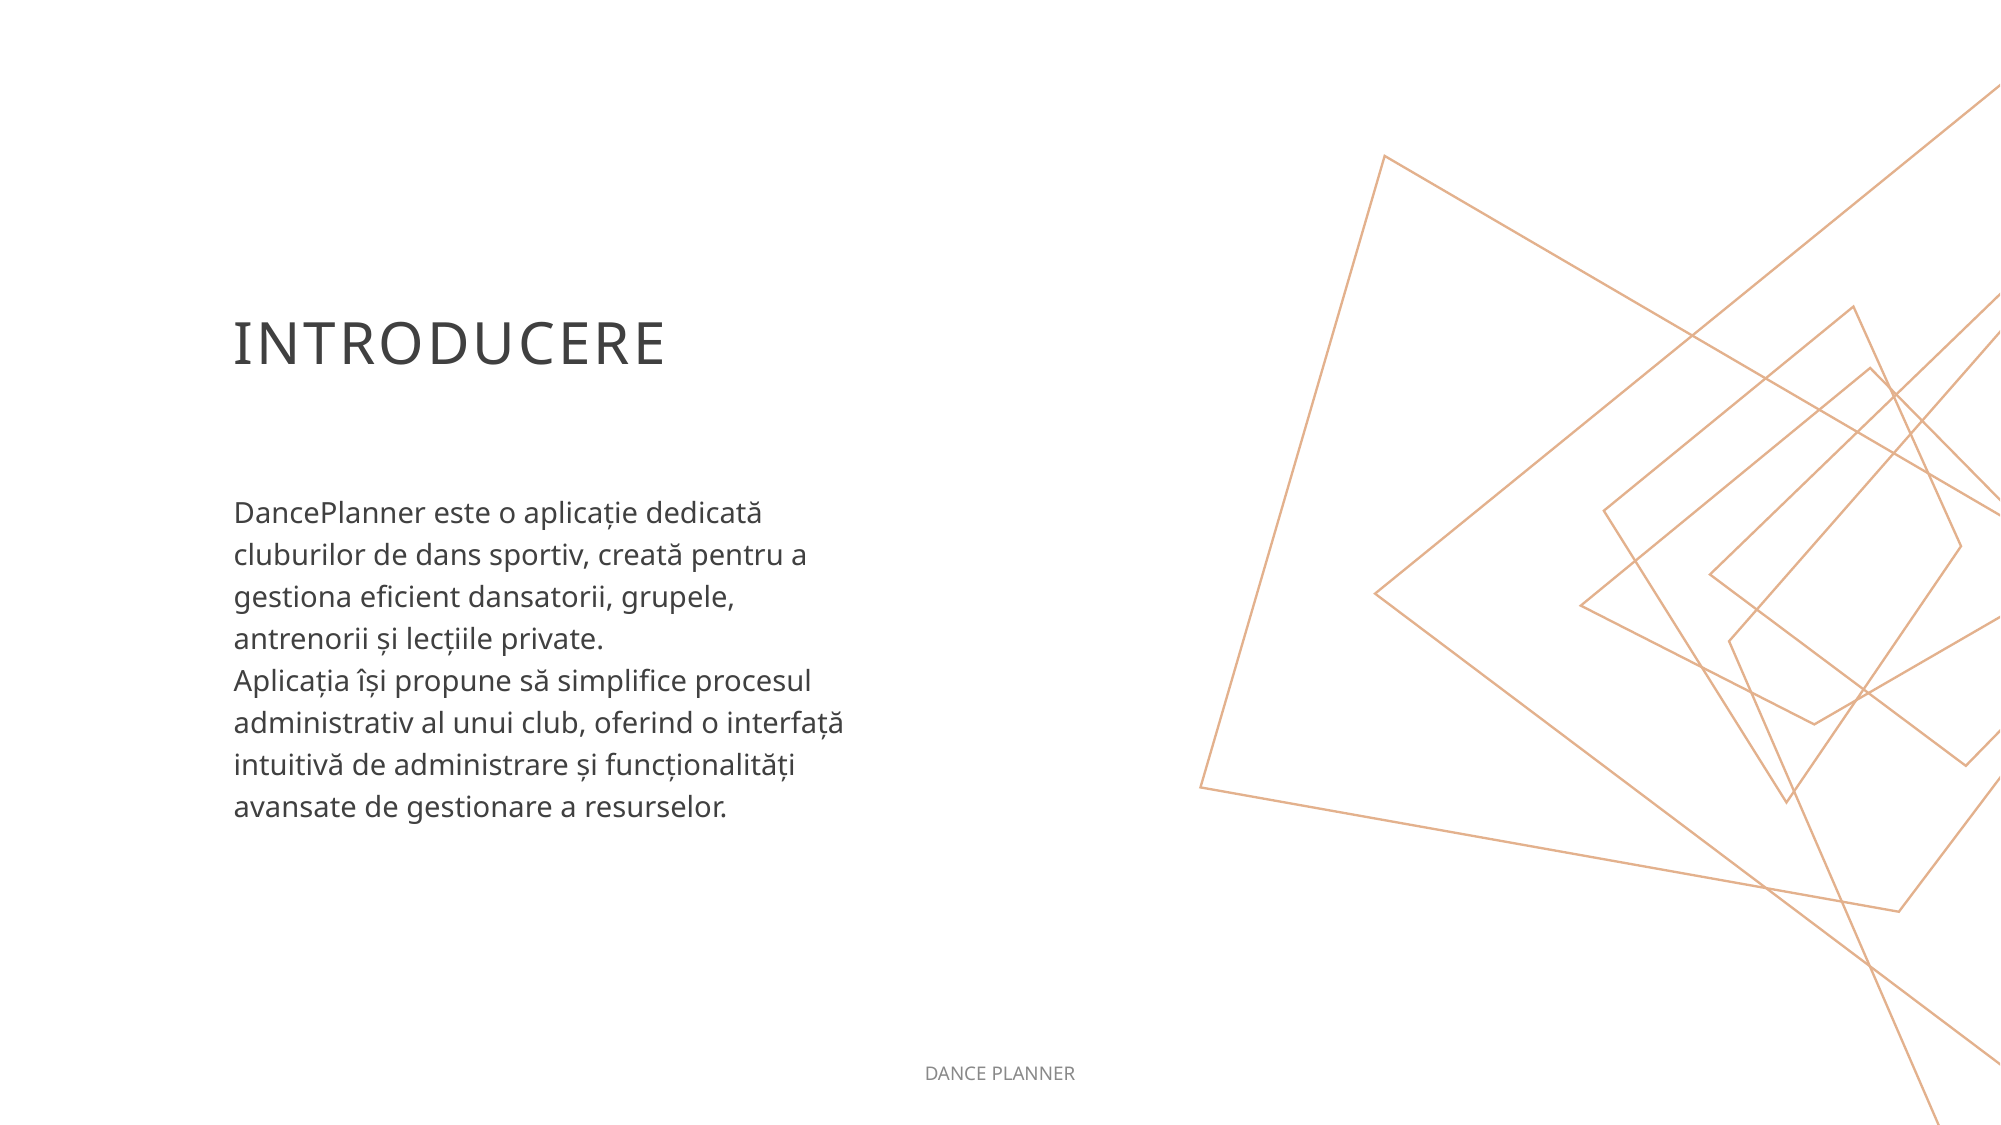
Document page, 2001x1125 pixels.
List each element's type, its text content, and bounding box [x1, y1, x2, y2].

text_box DANCE PLANNER [857, 1042, 1143, 1103]
list DancePlanner este o aplicație dedicată cluburilor de dans sportiv, creată pentru a gestiona eficient dansatorii, grupele, antrenorii și lecțiile private. Aplicația își propune să simplifice procesul administrativ al unui club, oferind o interfață intuitivă de administrare și funcționalități avansate de gestionare a resurselor. [218, 479, 867, 893]
title INTRODUCERE [218, 167, 740, 385]
